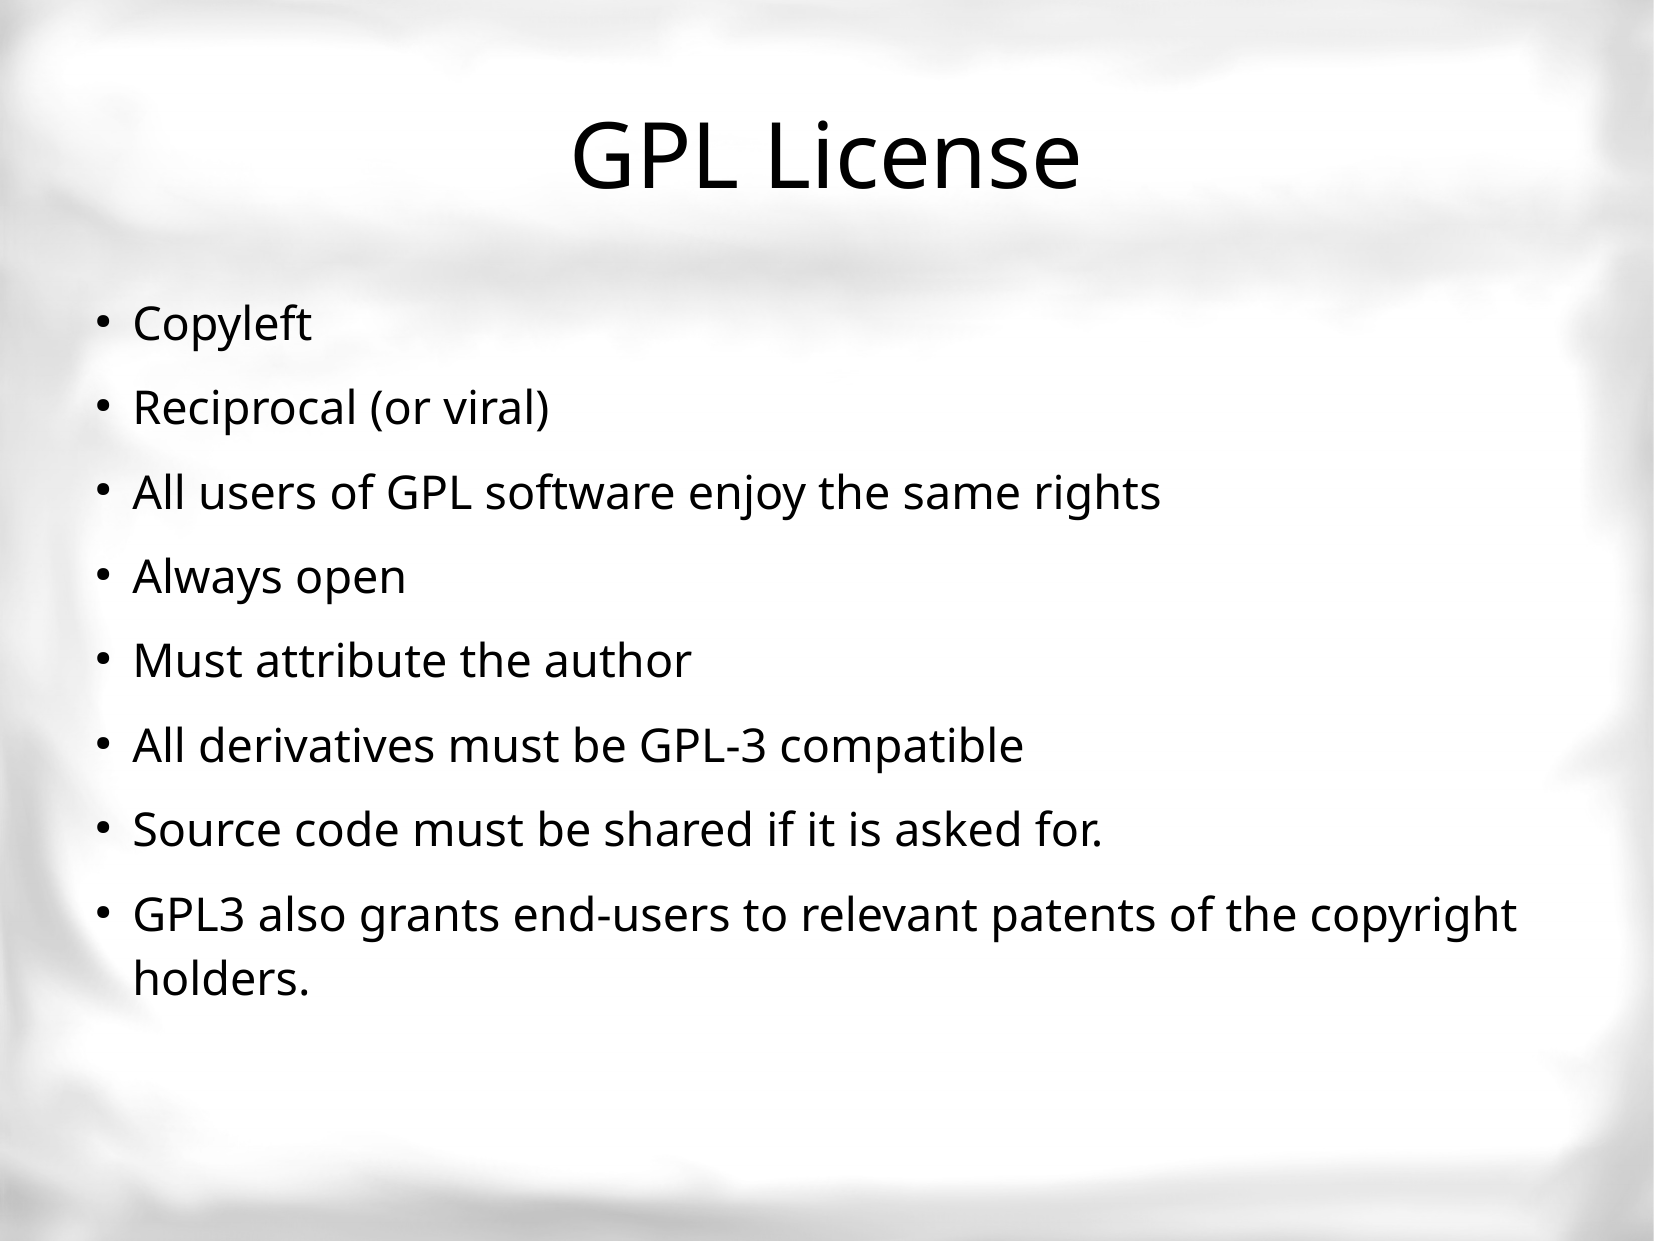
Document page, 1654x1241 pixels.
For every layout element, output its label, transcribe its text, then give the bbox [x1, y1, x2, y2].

picture [0, 0, 1654, 1241]
title GPL License [82, 49, 1571, 257]
list Copyleft Reciprocal (or viral) All users of GPL software enjoy the same rights Always open Must attribute the author All derivatives must be GPL-3 compatible Source code must be shared if it is asked for. GPL3 also grants end-users to relevant patents of the copyright holders. [82, 290, 1538, 1010]
